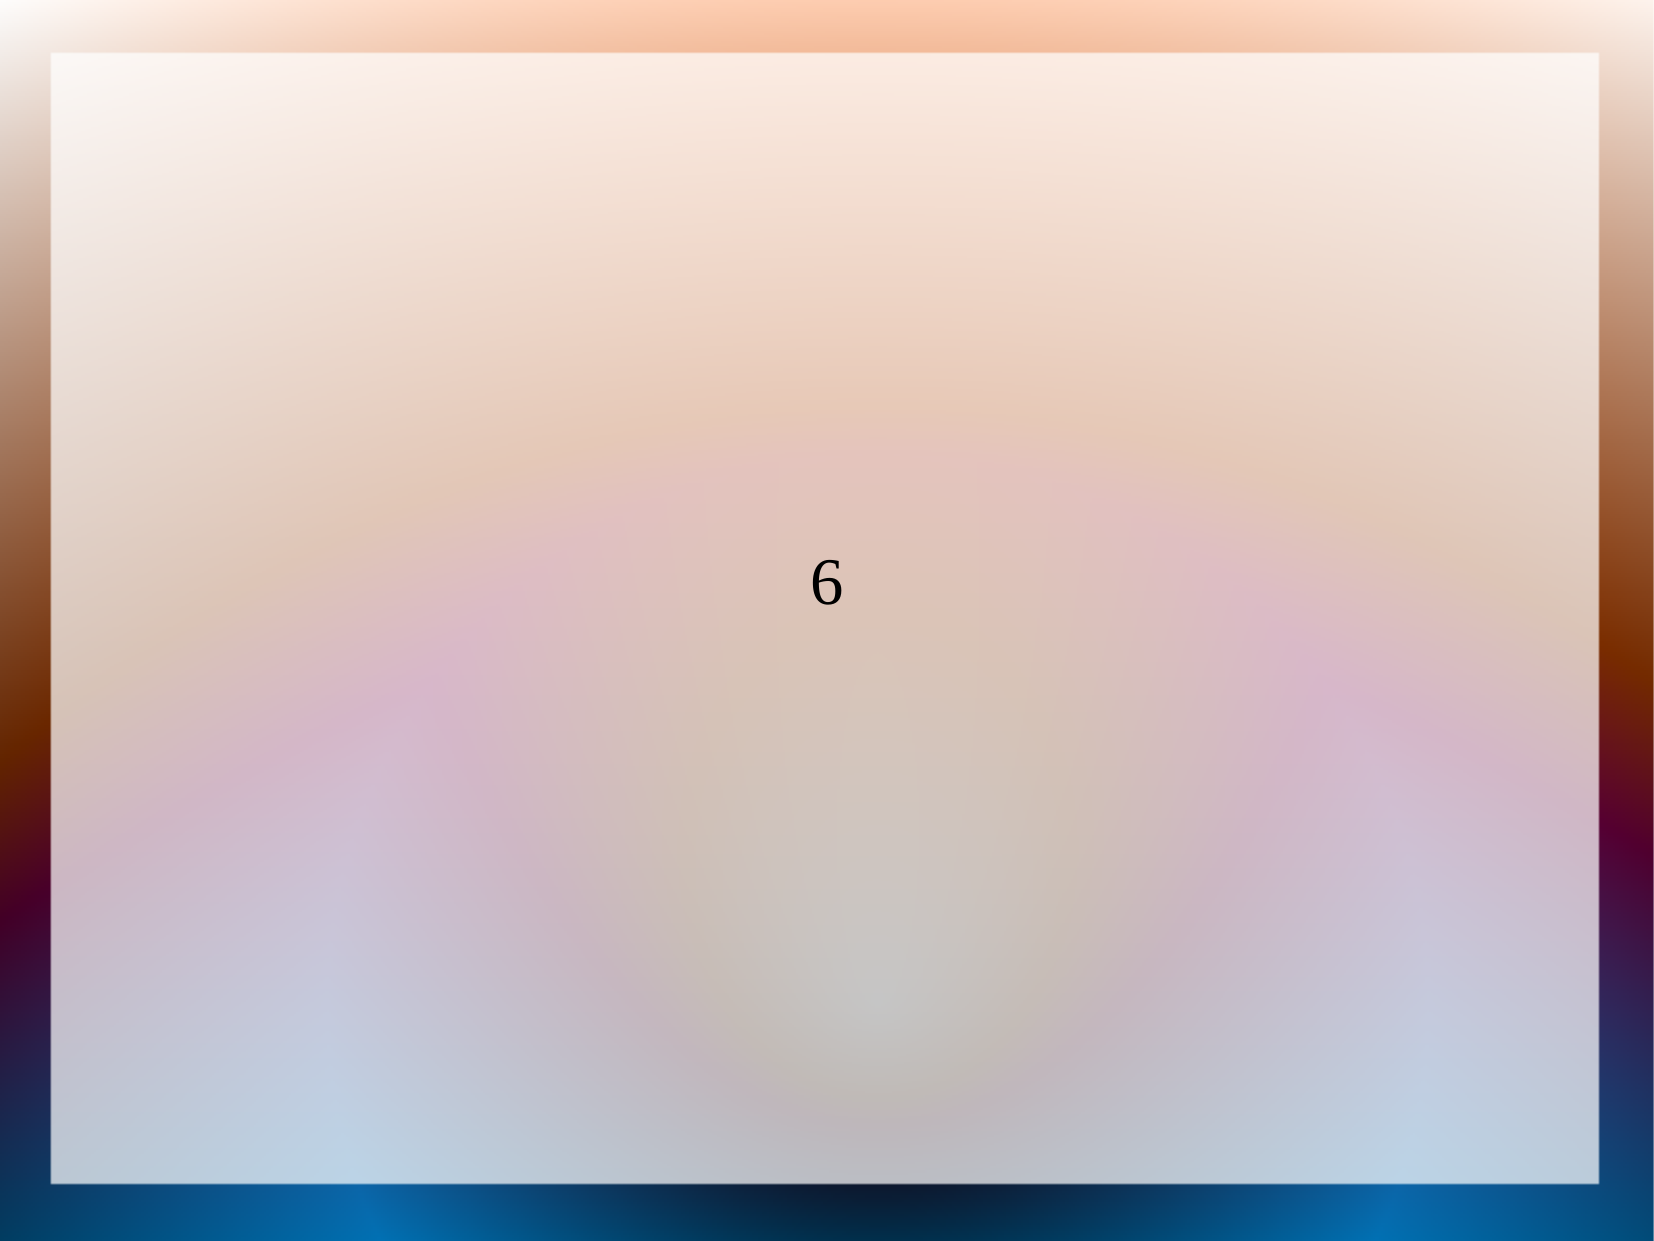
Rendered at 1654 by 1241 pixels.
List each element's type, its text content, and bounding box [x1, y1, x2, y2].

picture [0, 0, 1654, 1241]
subtitle 6 [82, 55, 1571, 1109]
